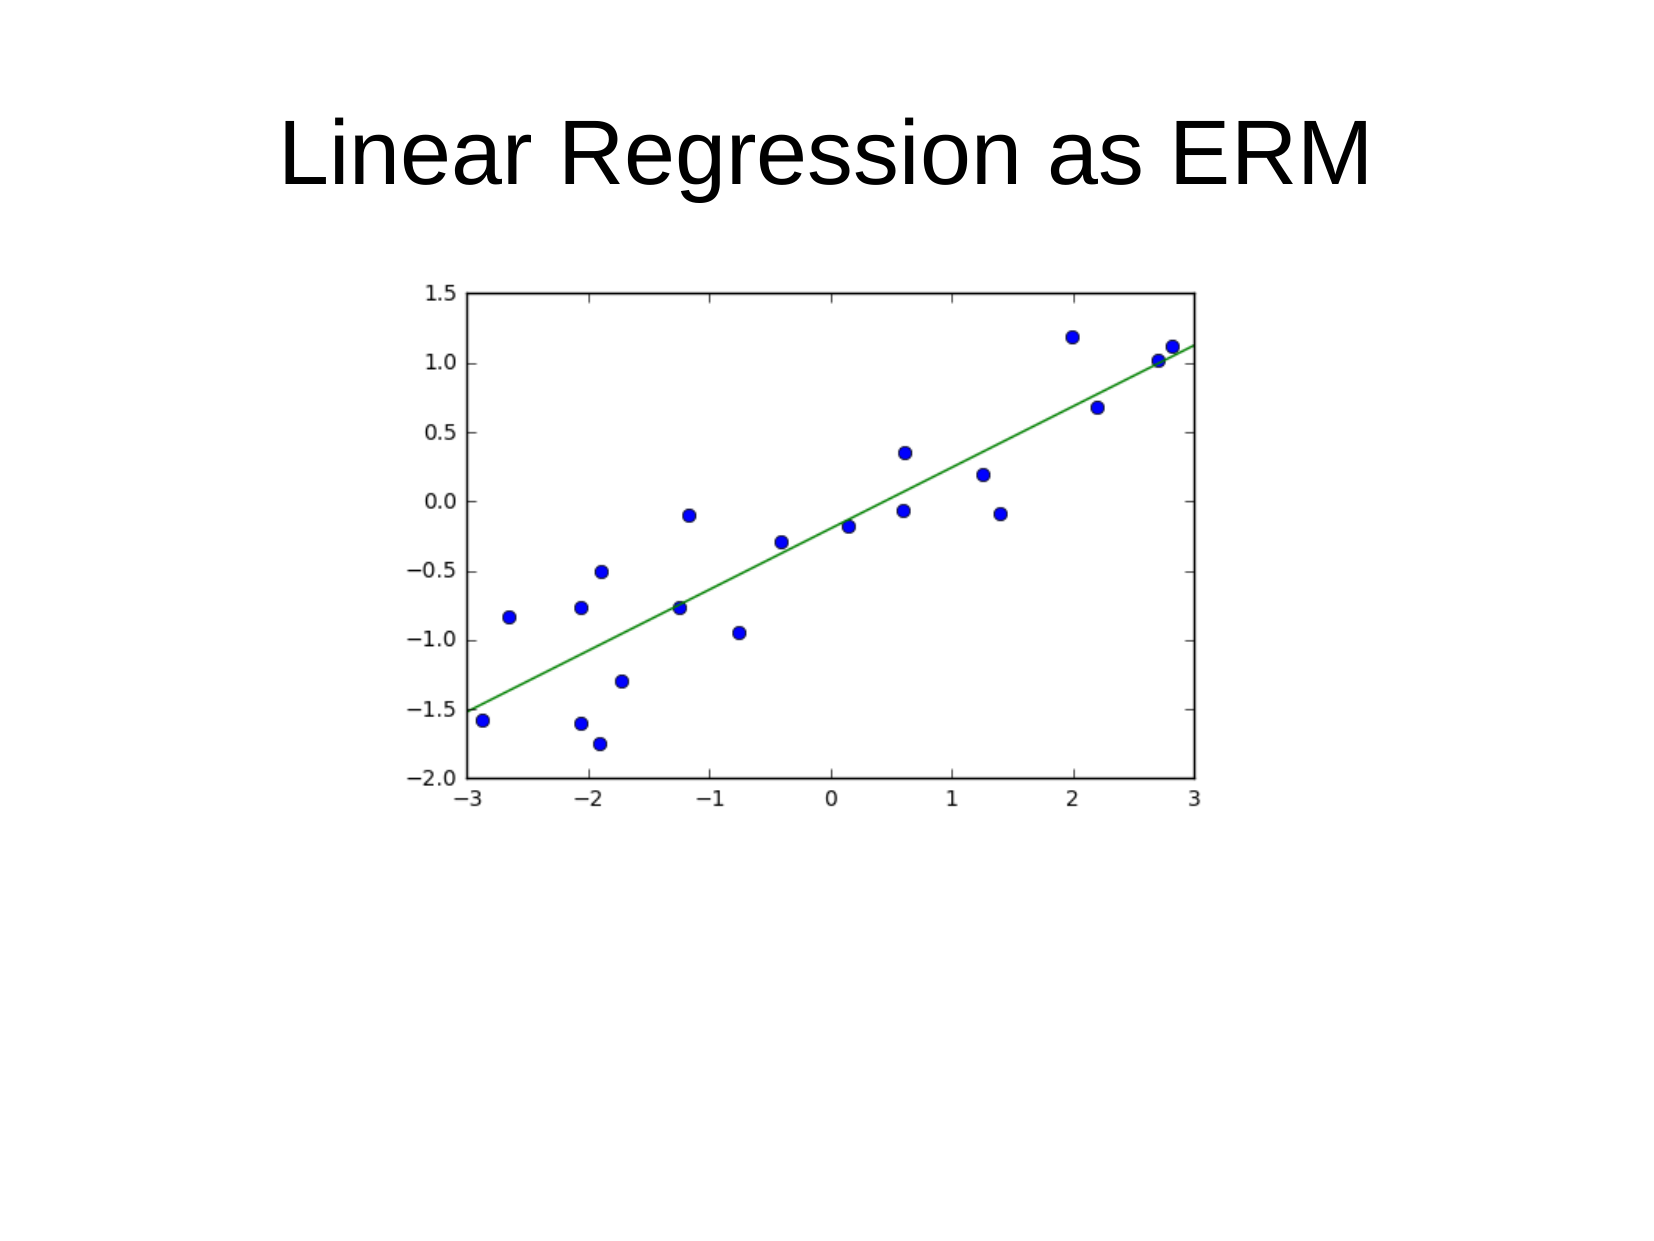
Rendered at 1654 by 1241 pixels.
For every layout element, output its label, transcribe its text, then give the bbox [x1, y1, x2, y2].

title Linear Regression as ERM [82, 49, 1571, 257]
picture [390, 268, 1216, 826]
